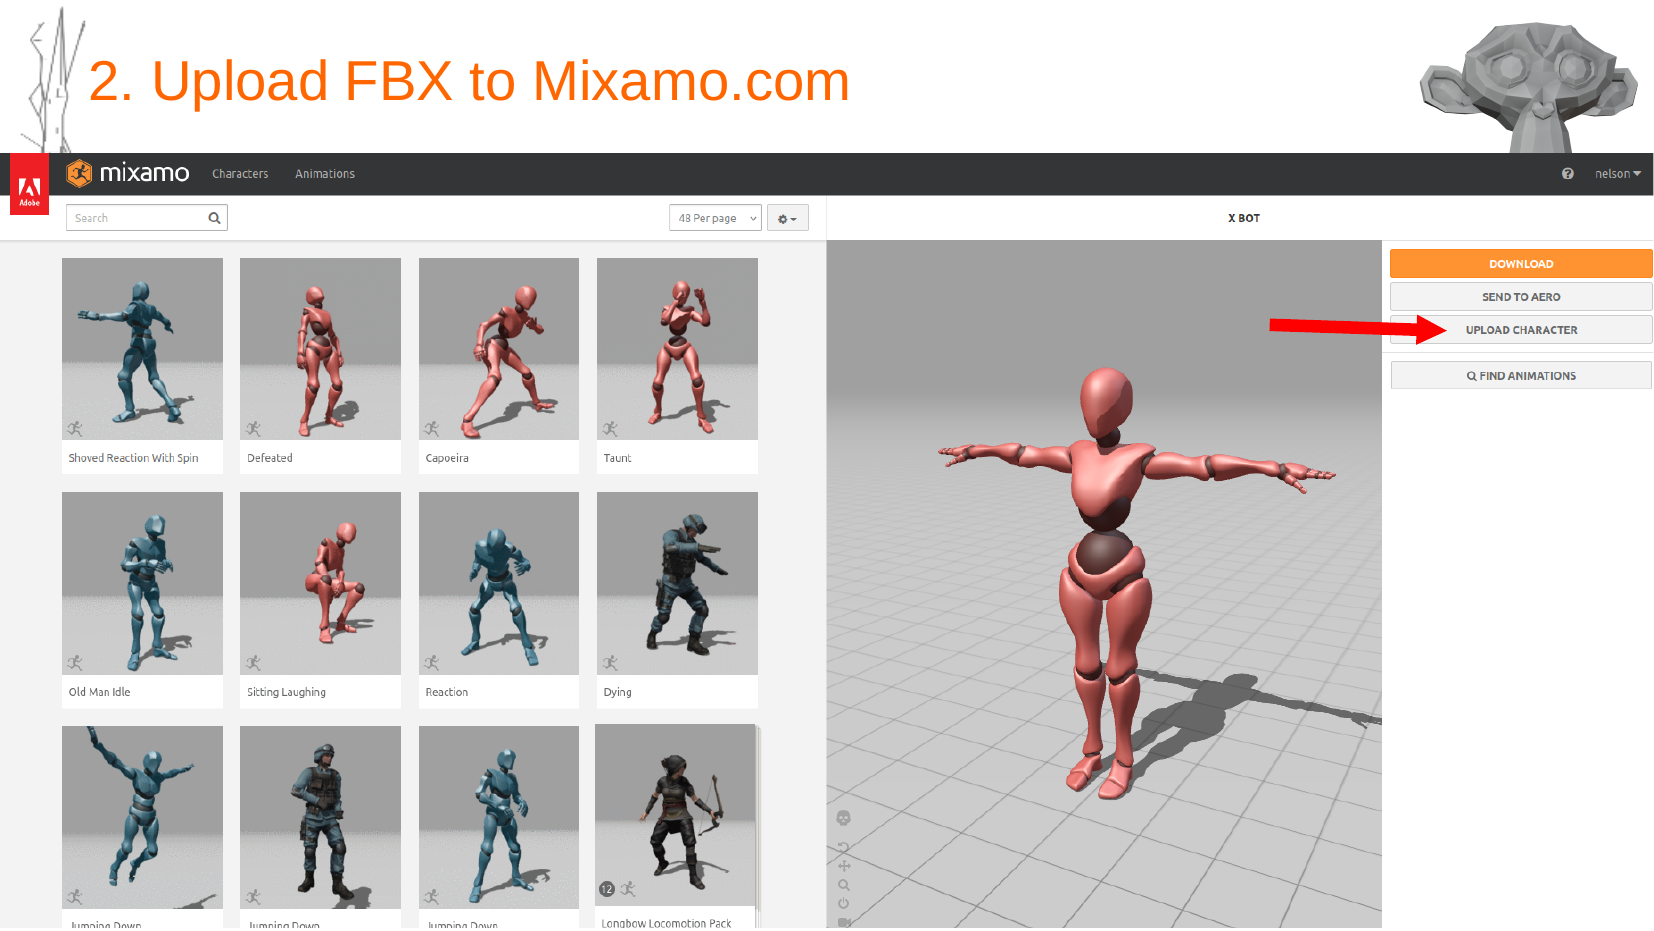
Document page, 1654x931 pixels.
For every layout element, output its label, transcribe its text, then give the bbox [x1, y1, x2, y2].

title 2. Upload FBX to Mixamo.com [88, 29, 1447, 133]
picture [0, 11, 1654, 928]
